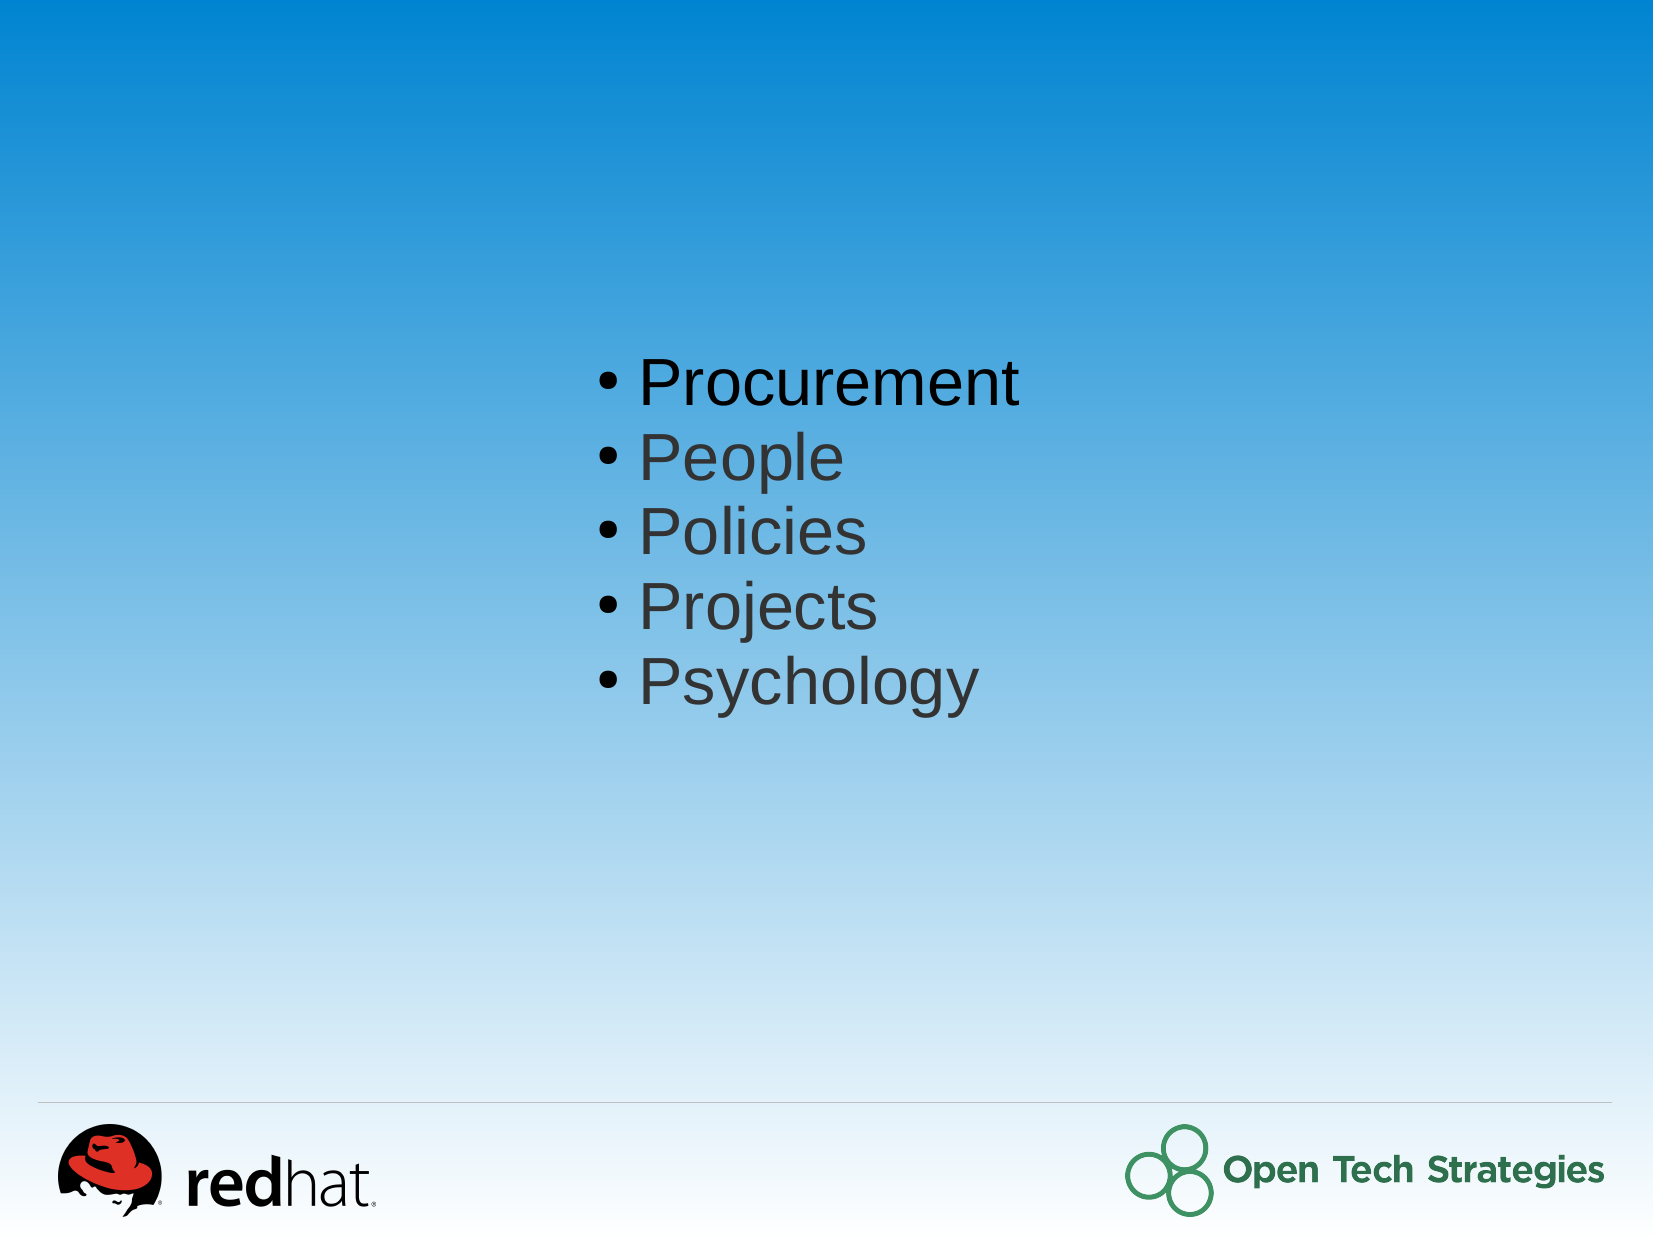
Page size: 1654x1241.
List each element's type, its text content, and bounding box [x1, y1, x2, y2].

picture [1125, 1124, 1604, 1217]
picture [58, 1124, 376, 1217]
text_box Procurement People Policies Projects Psychology [581, 337, 1088, 734]
